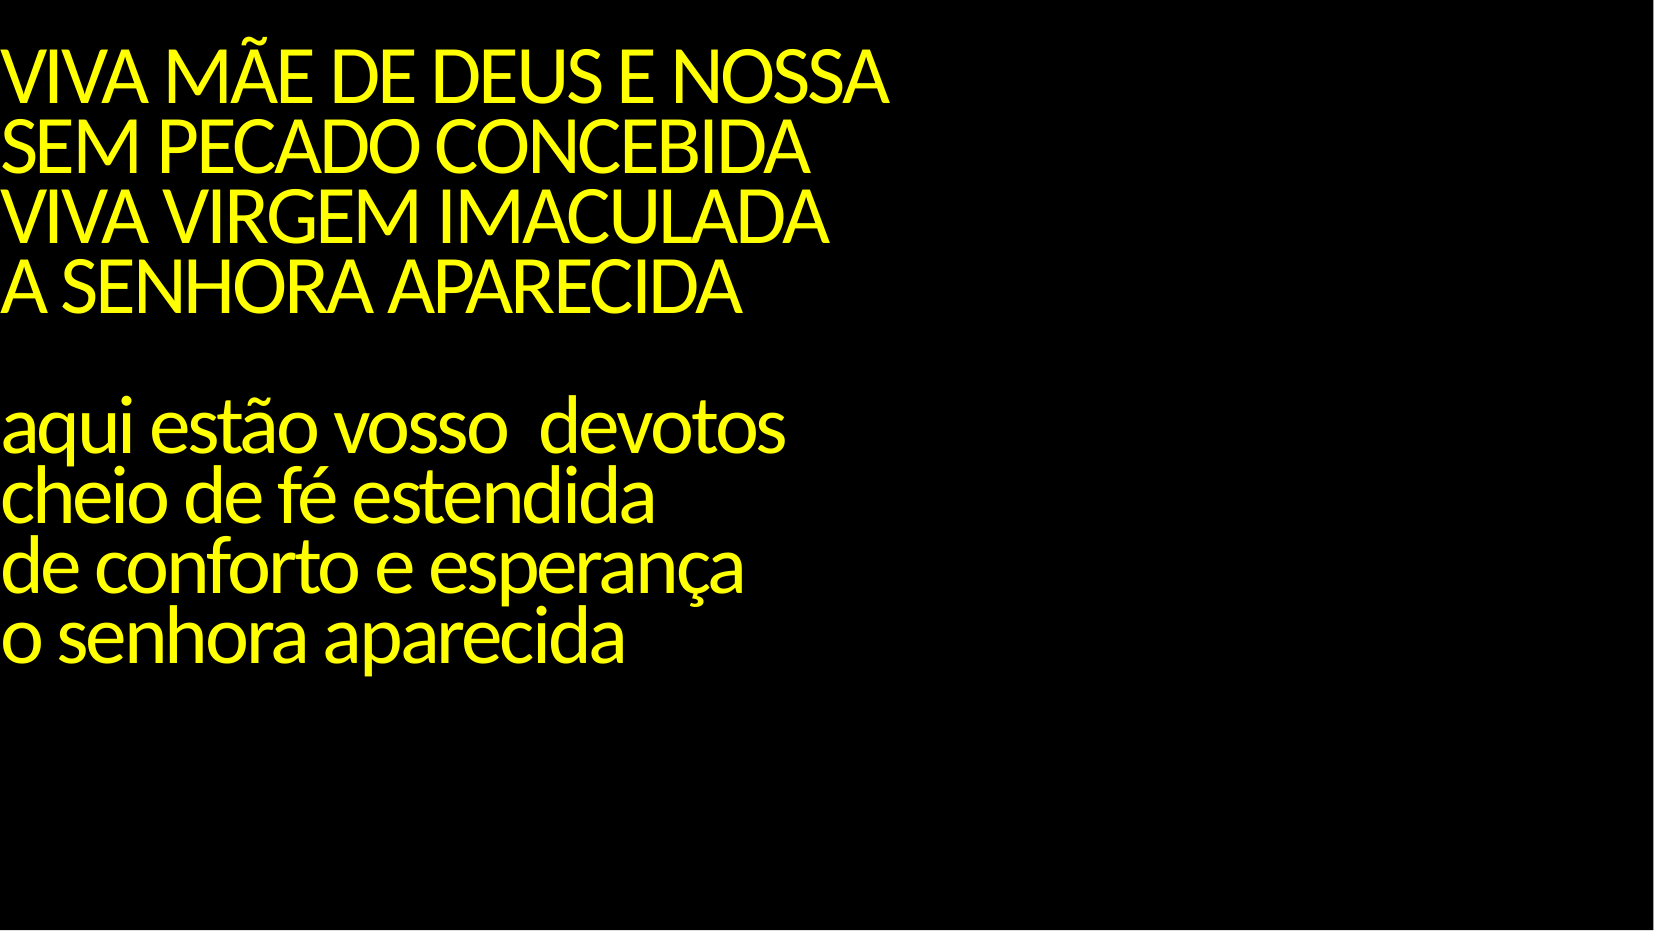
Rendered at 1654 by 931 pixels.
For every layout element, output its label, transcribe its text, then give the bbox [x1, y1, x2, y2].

title VIVA MÃE DE DEUS E NOSSA SEM PECADO CONCEBIDA VIVA VIRGEM IMACULADA A SENHORA APARECIDA aqui estão vosso devotos cheio de fé estendida de conforto e esperança o senhora aparecida [0, 0, 1654, 931]
